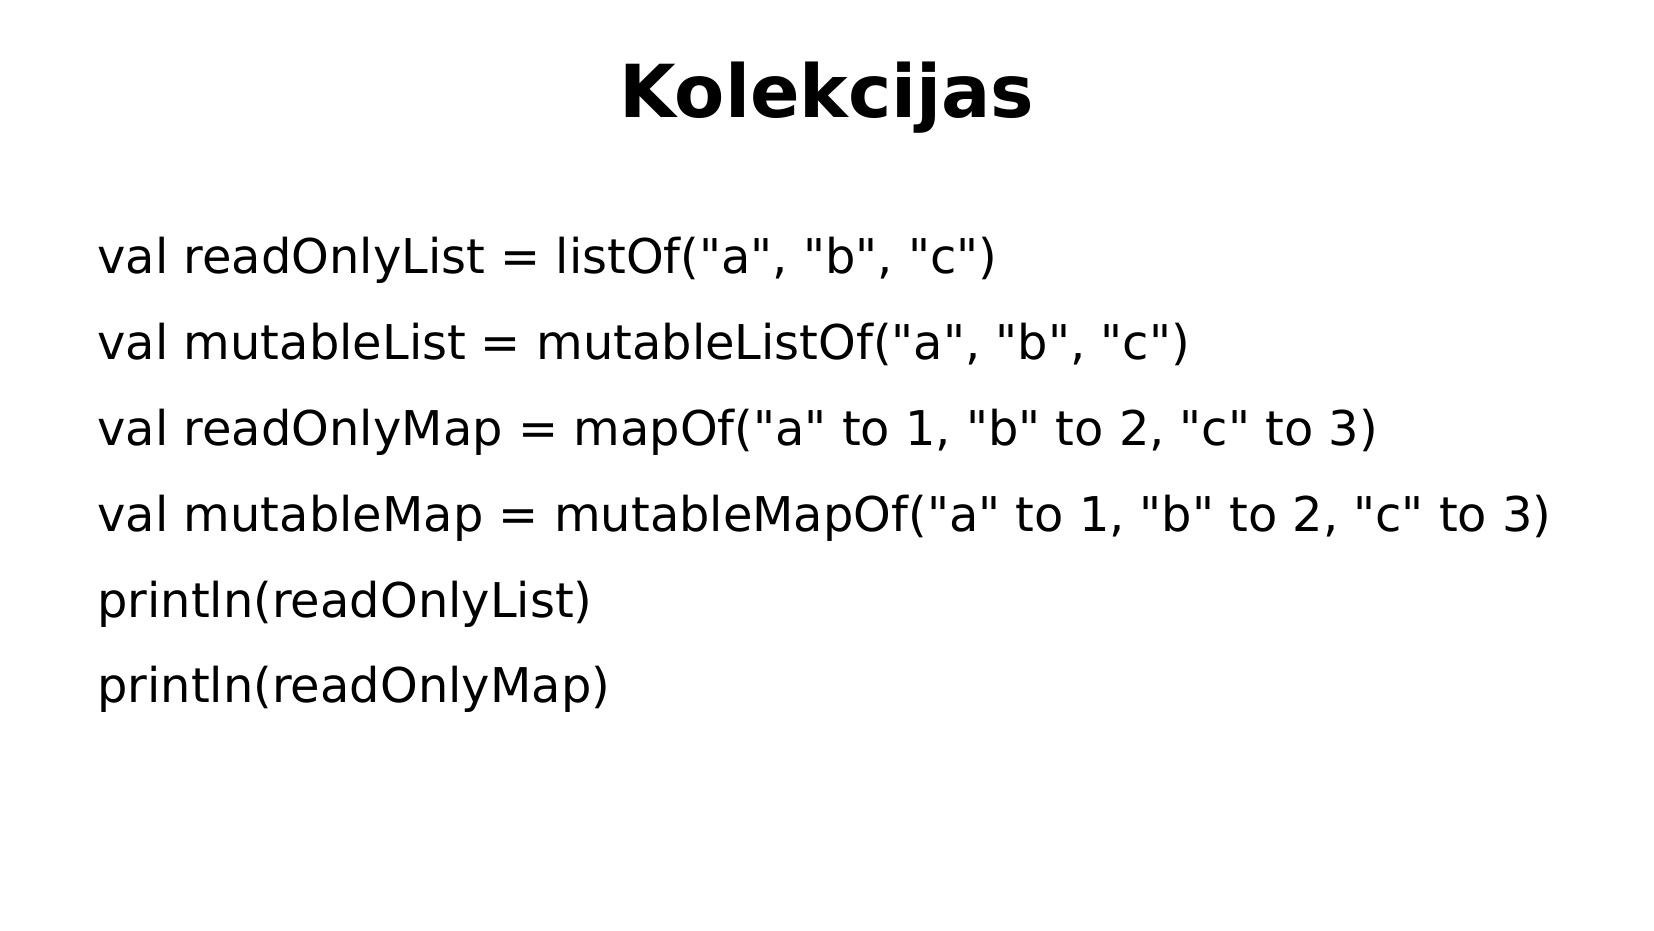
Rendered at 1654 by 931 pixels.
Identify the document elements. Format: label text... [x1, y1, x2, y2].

list val readOnlyList = listOf("a", "b", "c") val mutableList = mutableListOf("a", "b", "c") val readOnlyMap = mapOf("a" to 1, "b" to 2, "c" to 3) val mutableMap = mutableMapOf("a" to 1, "b" to 2, "c" to 3) println(readOnlyList) println(readOnlyMap) [82, 217, 1571, 758]
title Kolekcijas [82, 37, 1571, 147]
